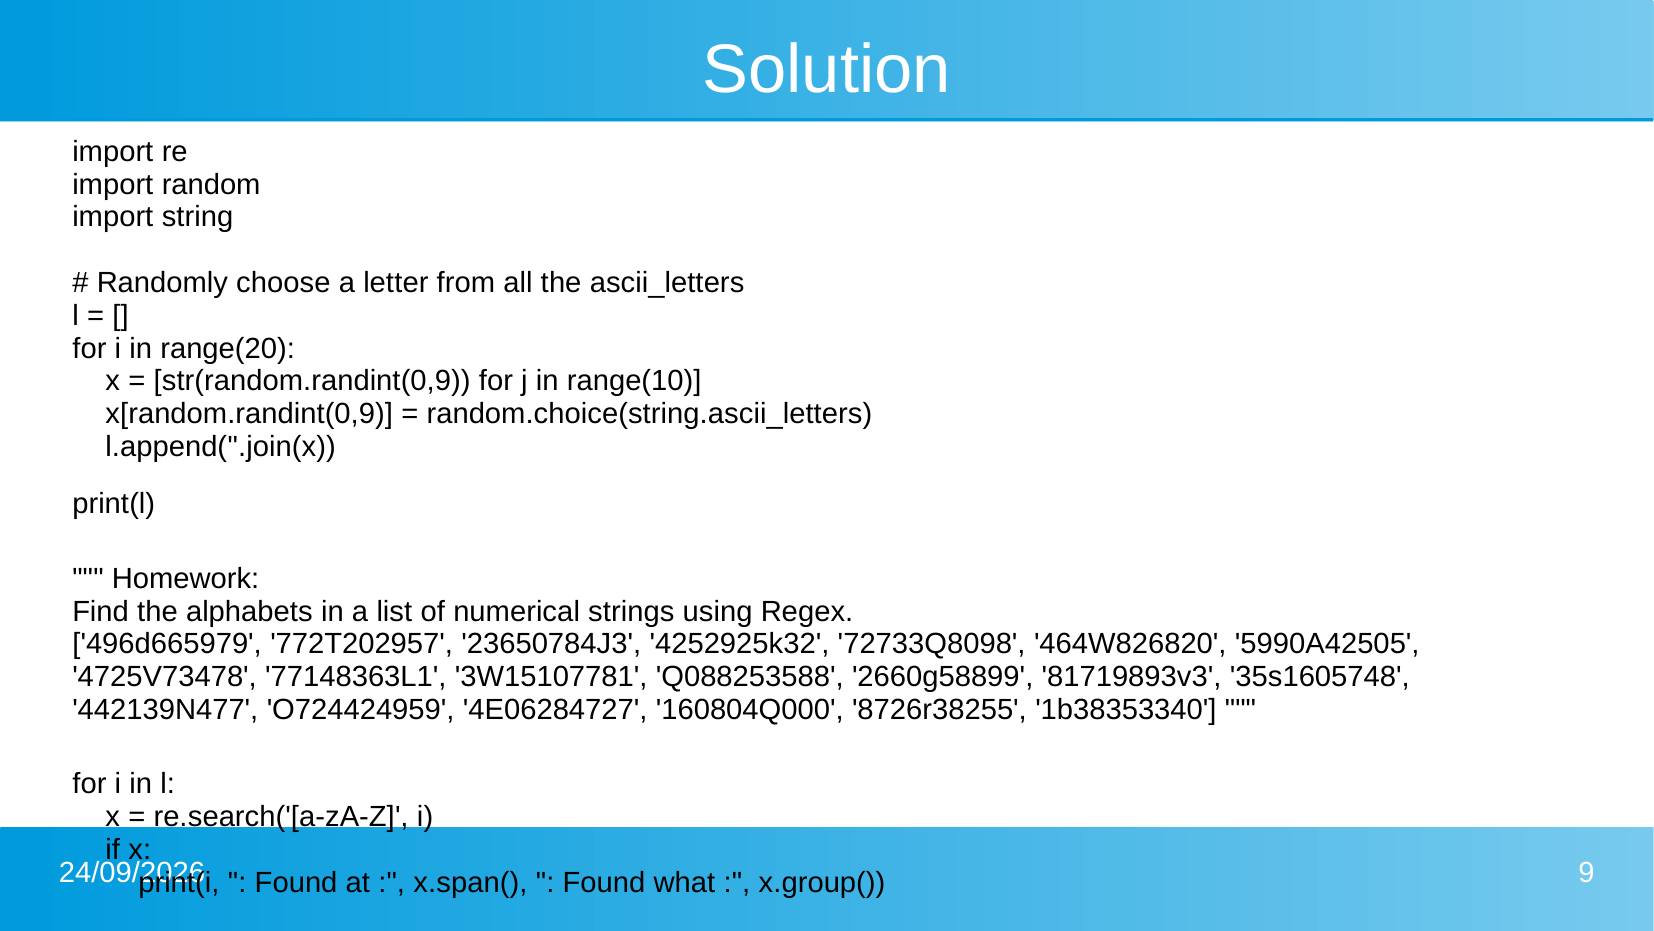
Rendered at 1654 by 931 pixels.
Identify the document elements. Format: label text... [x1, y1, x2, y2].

title Solution [59, 29, 1595, 108]
text_box import re import random import string # Randomly choose a letter from all the ascii_letters l = [] for i in range(20): x = [str(random.randint(0,9)) for j in range(10)] x[random.randint(0,9)] = random.choice(string.ascii_letters) l.append(''.join(x)) print(l) """ Homework: Find the alphabets in a list of numerical strings using Regex. ['496d665979', '772T202957', '23650784J3', '4252925k32', '72733Q8098', '464W826820', '5990A42505', '4725V73478', '77148363L1', '3W15107781', 'Q088253588', '2660g58899', '81719893v3', '35s1605748', '442139N477', 'O724424959', '4E06284727', '160804Q000', '8726r38255', '1b38353340'] """ for i in l: x = re.search('[a-zA-Z]', i) if x: print(i, ": Found at :", x.span(), ": Found what :", x.group()) [57, 127, 1608, 931]
